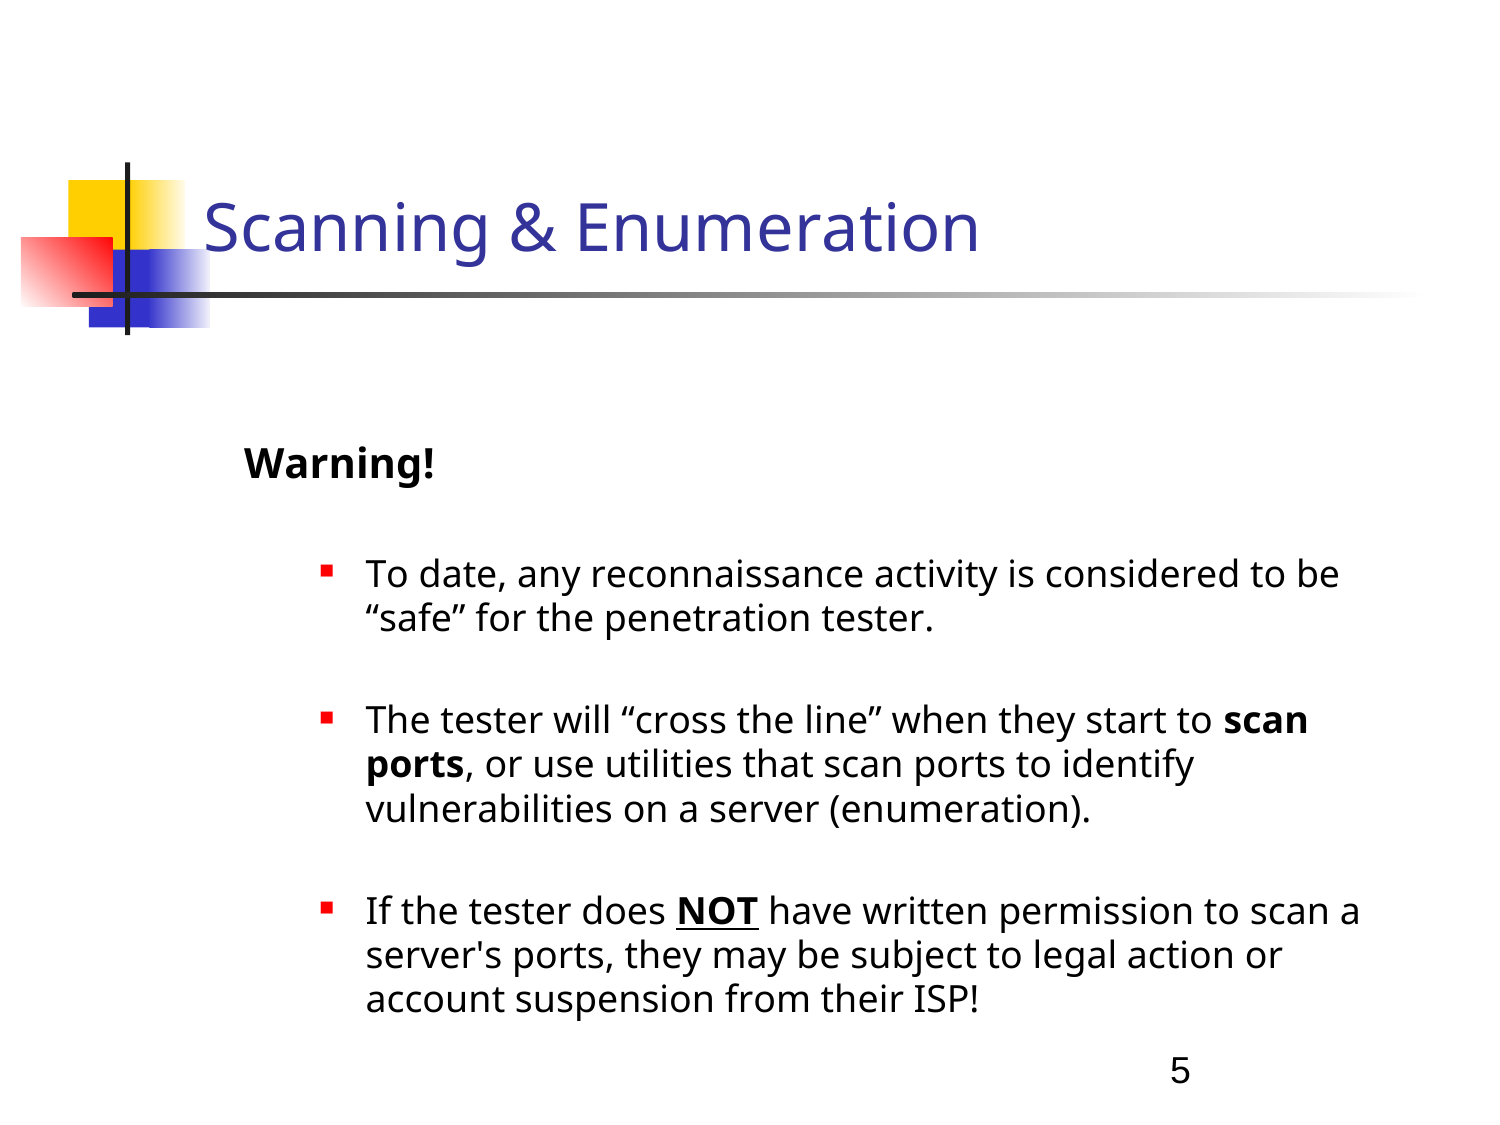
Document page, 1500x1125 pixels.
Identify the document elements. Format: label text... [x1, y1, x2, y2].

title Scanning & Enumeration [188, 18, 1468, 276]
list Warning! To date, any reconnaissance activity is considered to be “safe” for the penetration tester. The tester will “cross the line” when they start to scan ports, or use utilities that scan ports to identify vulnerabilities on a server (enumeration). If the tester does NOT have written permission to scan a server's ports, they may be subject to legal action or account suspension from their ISP! [229, 365, 1434, 1034]
